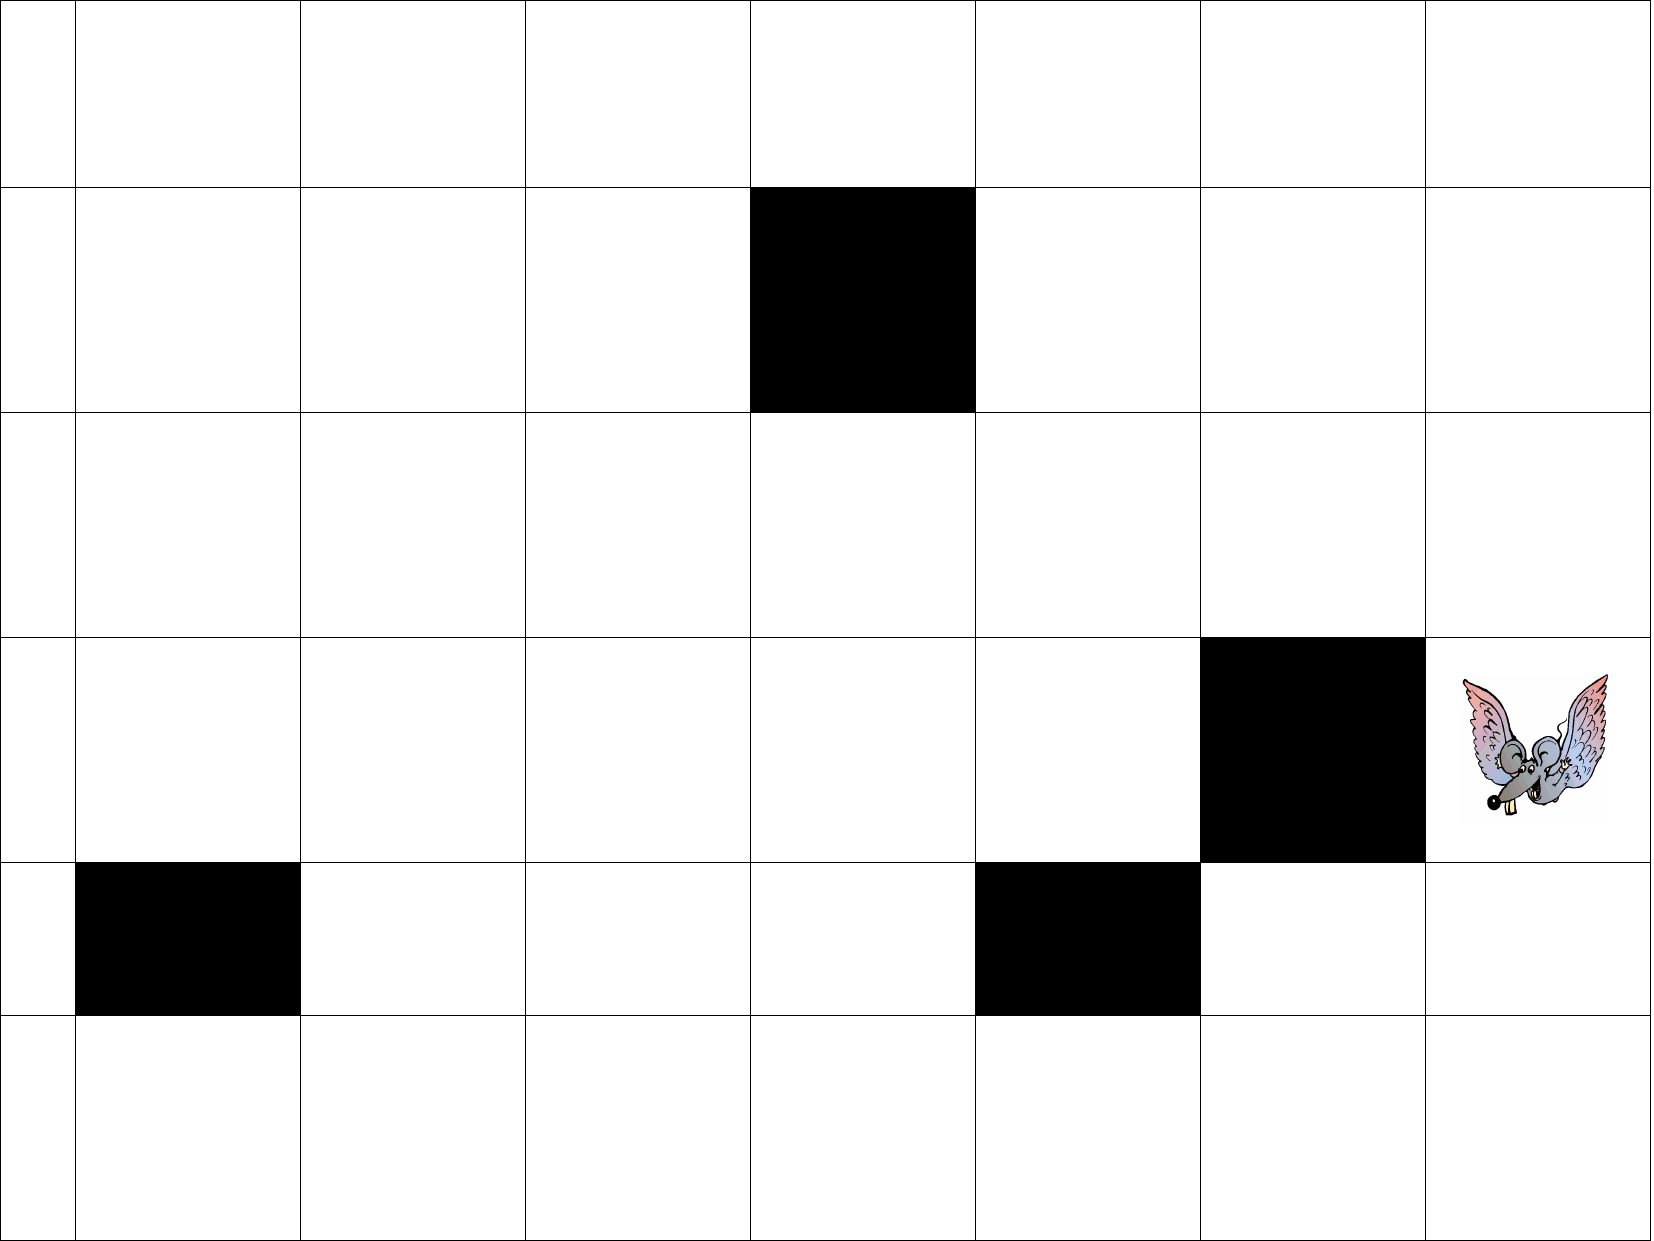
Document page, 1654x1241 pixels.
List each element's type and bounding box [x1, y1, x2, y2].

text_box [0, 0, 1651, 1241]
picture [1462, 674, 1608, 826]
